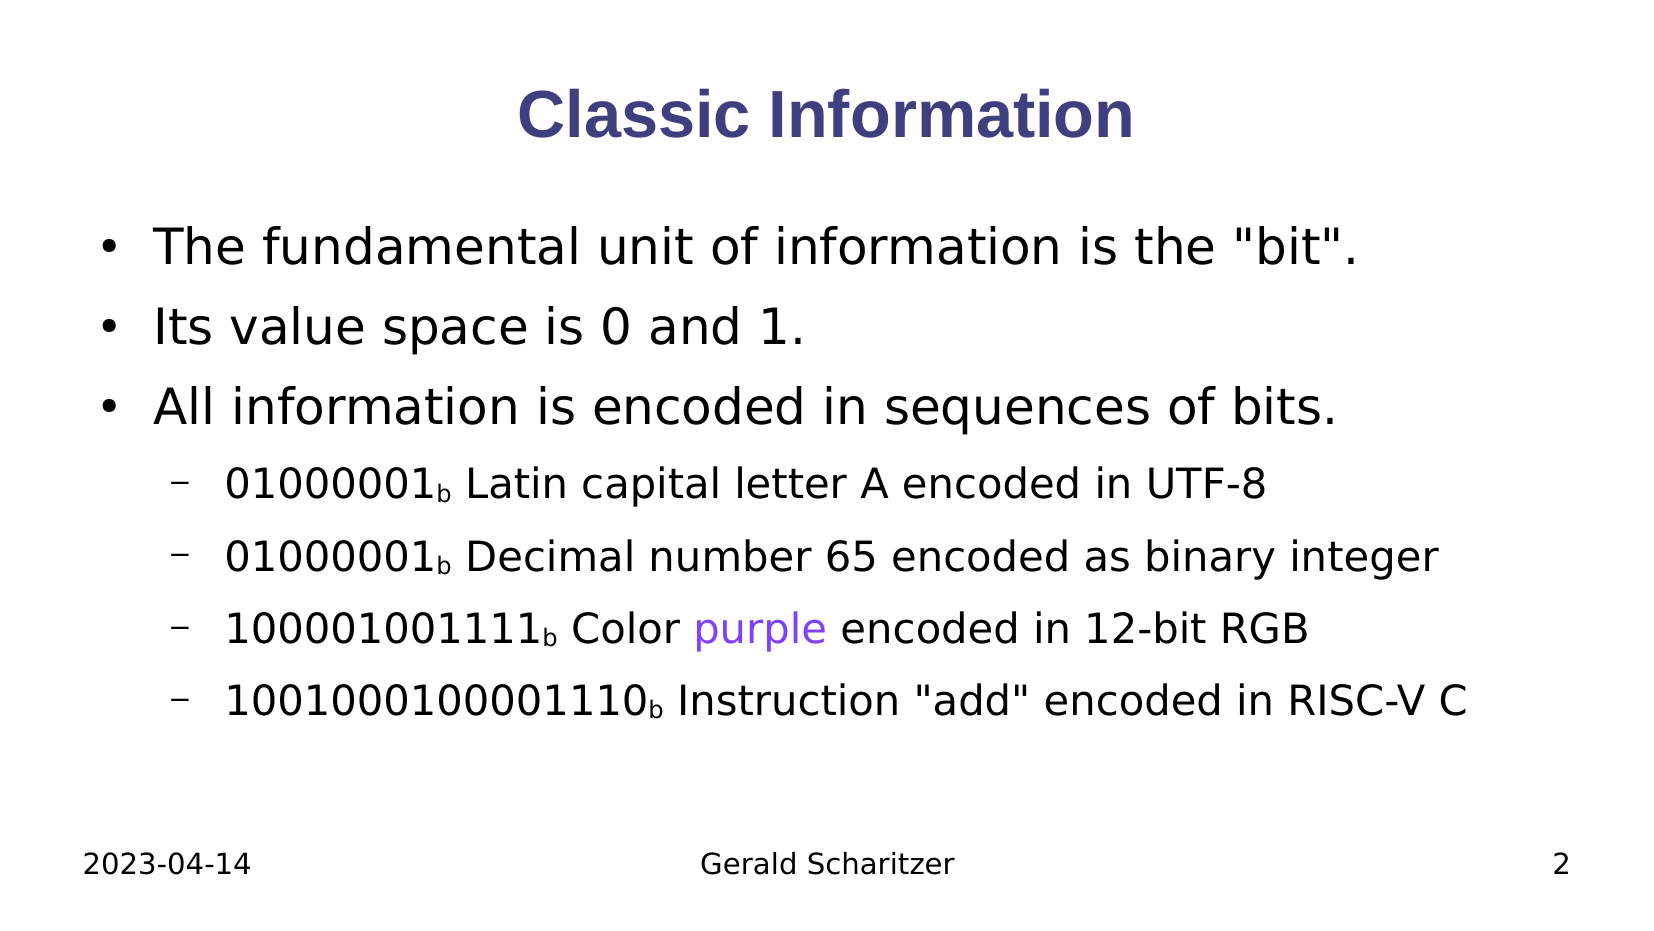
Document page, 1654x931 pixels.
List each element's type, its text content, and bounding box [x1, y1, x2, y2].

title Classic Information [82, 37, 1571, 193]
list The fundamental unit of information is the "bit". Its value space is 0 and 1. All information is encoded in sequences of bits. 01000001b Latin capital letter A encoded in UTF-8 01000001b Decimal number 65 encoded as binary integer 100001001111b Color purple encoded in 12-bit RGB 1001000100001110b Instruction "add" encoded in RISC-V C [82, 217, 1571, 758]
